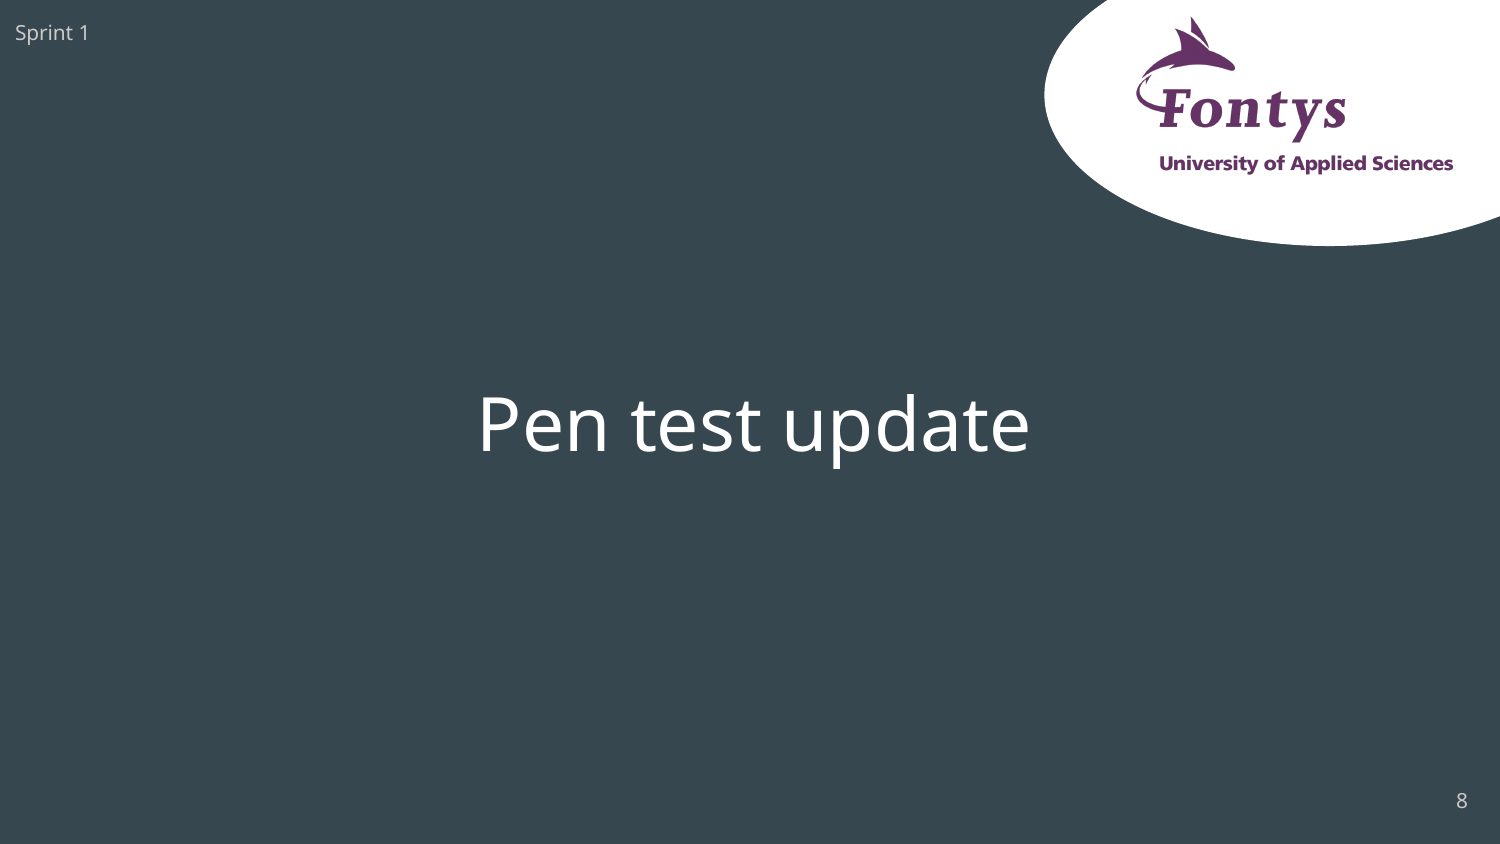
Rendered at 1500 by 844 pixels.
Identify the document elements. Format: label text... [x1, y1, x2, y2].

slide_number Sprint 1 [0, 0, 307, 65]
slide_number <number> [1392, 767, 1483, 833]
picture [1133, 13, 1456, 177]
text_box [1045, 0, 1500, 246]
title Pen test update [110, 351, 1399, 493]
